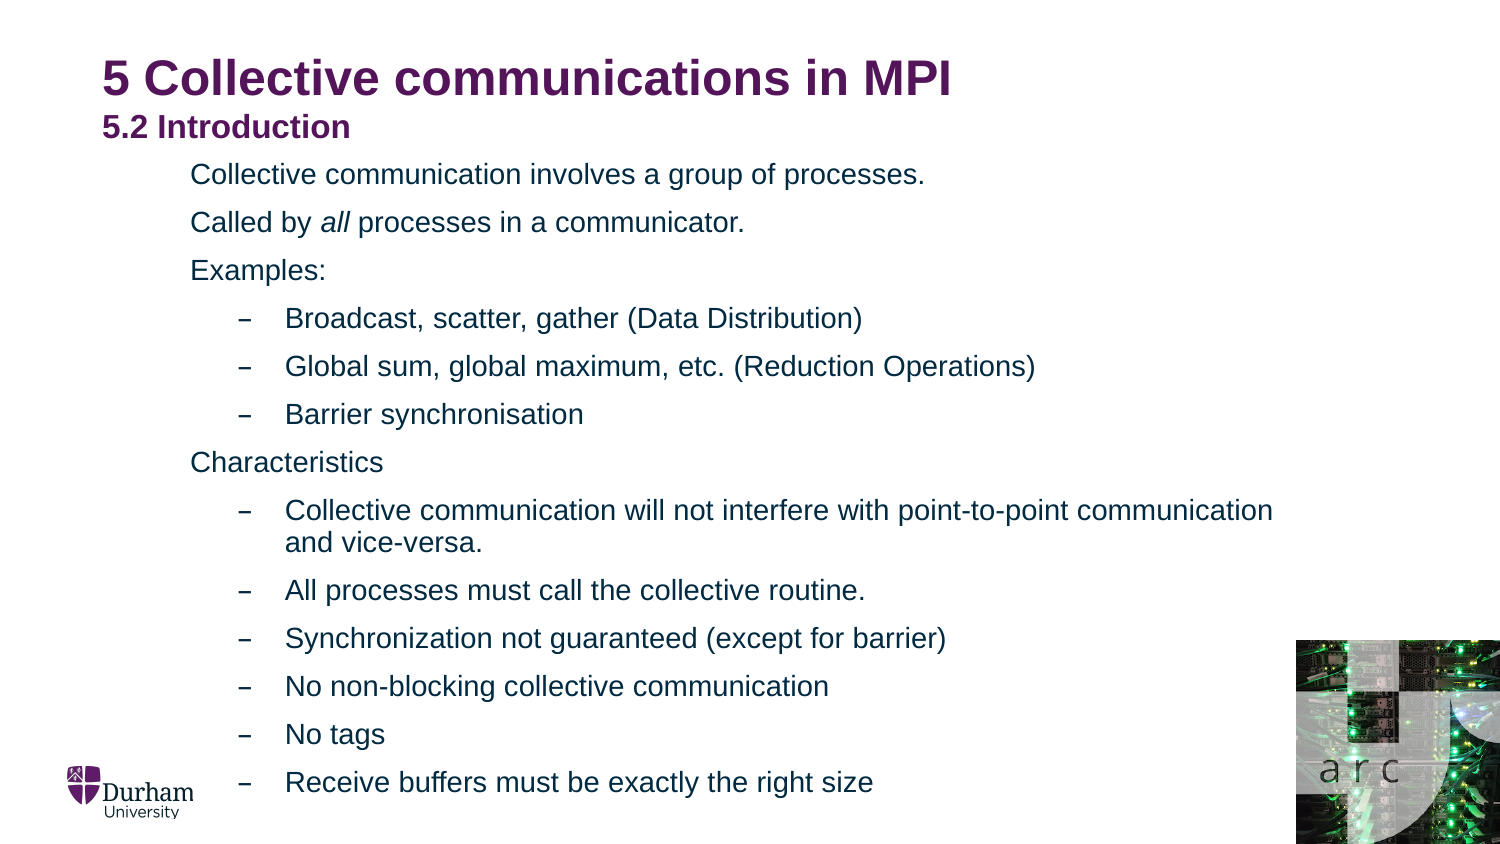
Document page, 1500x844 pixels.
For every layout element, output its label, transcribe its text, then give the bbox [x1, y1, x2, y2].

title 5 Collective communications in MPI 5.2 Introduction [101, 45, 1399, 154]
list Collective communication involves a group of processes. Called by all processes in a communicator. Examples: Broadcast, scatter, gather (Data Distribution) Global sum, global maximum, etc. (Reduction Operations) Barrier synchronisation Characteristics Collective communication will not interfere with point-to-point communication and vice-versa. All processes must call the collective routine. Synchronization not guaranteed (except for barrier) No non-blocking collective communication No tags Receive buffers must be exactly the right size [190, 159, 1304, 745]
picture [67, 766, 193, 819]
picture [1296, 640, 1500, 844]
